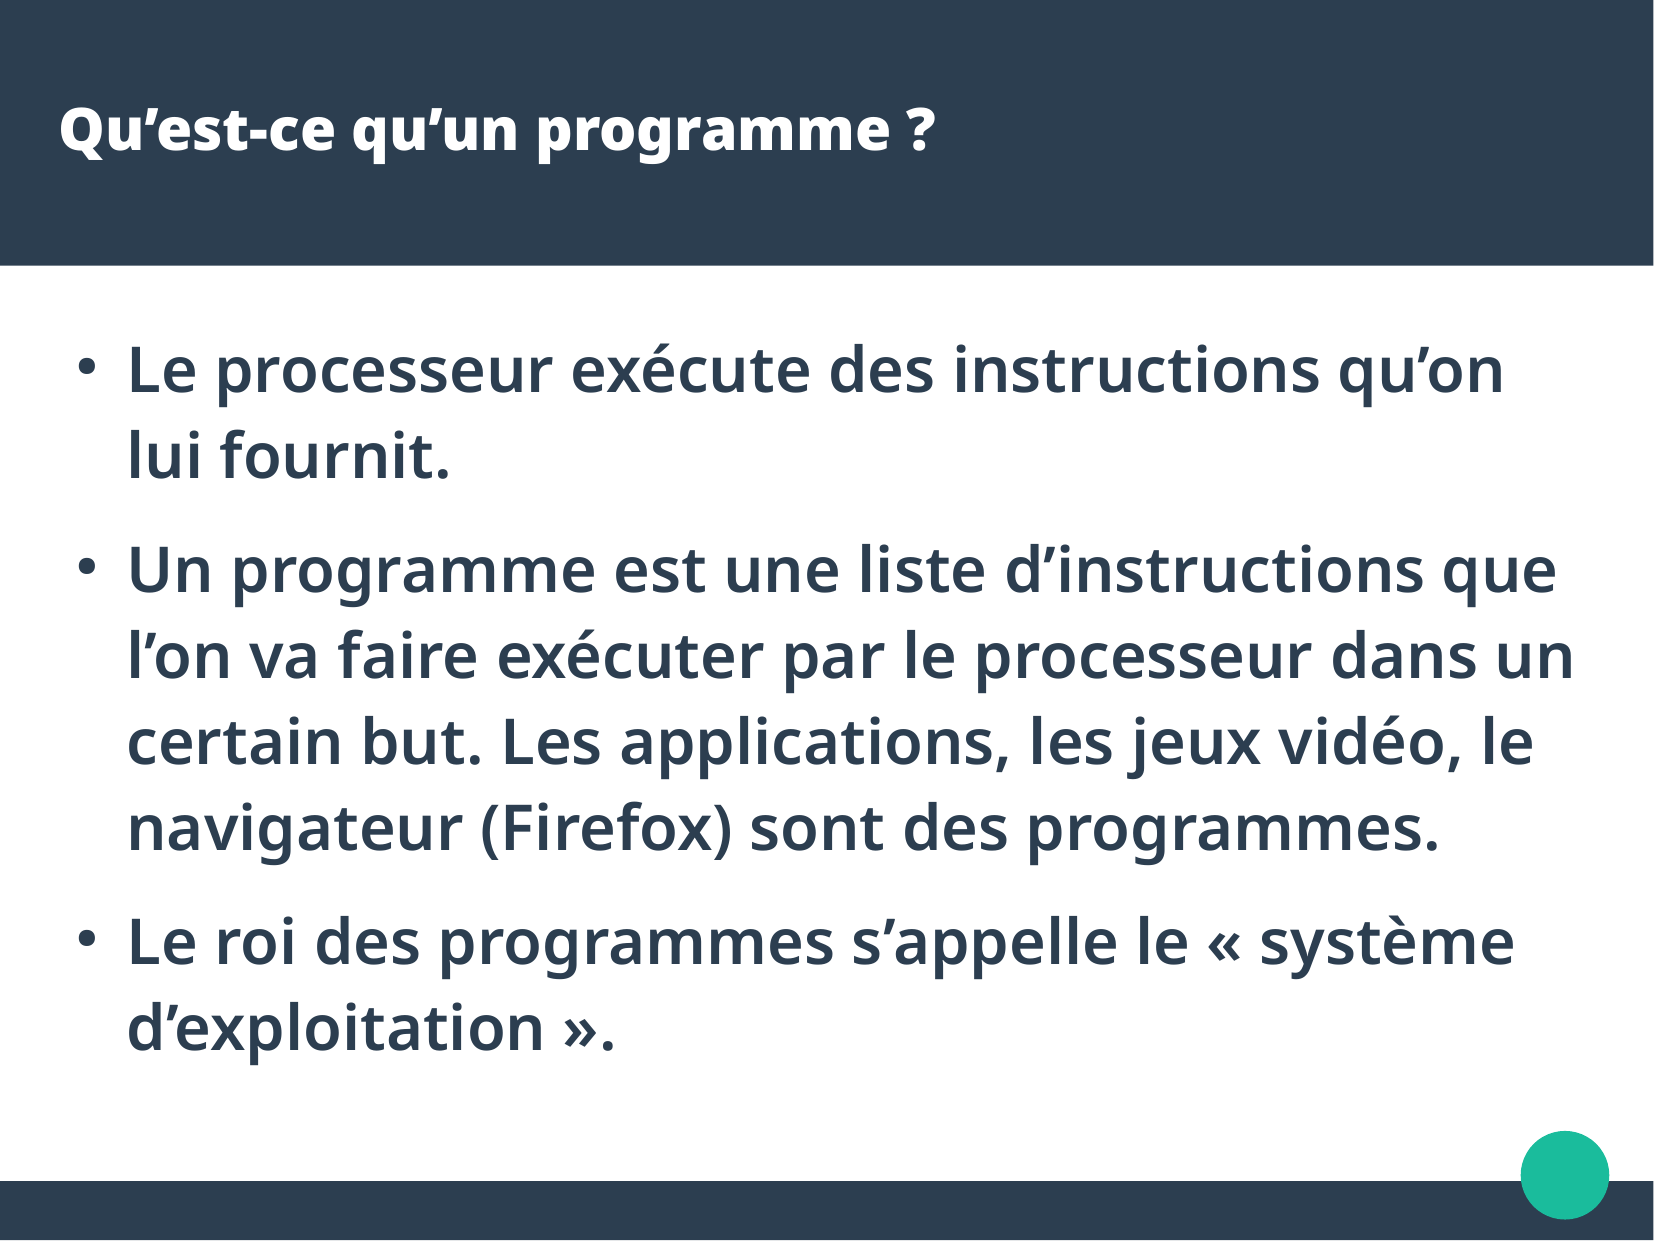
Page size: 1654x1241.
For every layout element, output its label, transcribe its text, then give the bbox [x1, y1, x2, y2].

title Qu’est-ce qu’un programme ? [59, 49, 1595, 207]
list Le processeur exécute des instructions qu’on lui fournit. Un programme est une liste d’instructions que l’on va faire exécuter par le processeur dans un certain but. Les applications, les jeux vidéo, le navigateur (Firefox) sont des programmes. Le roi des programmes s’appelle le « système d’exploitation ». [59, 324, 1595, 1152]
